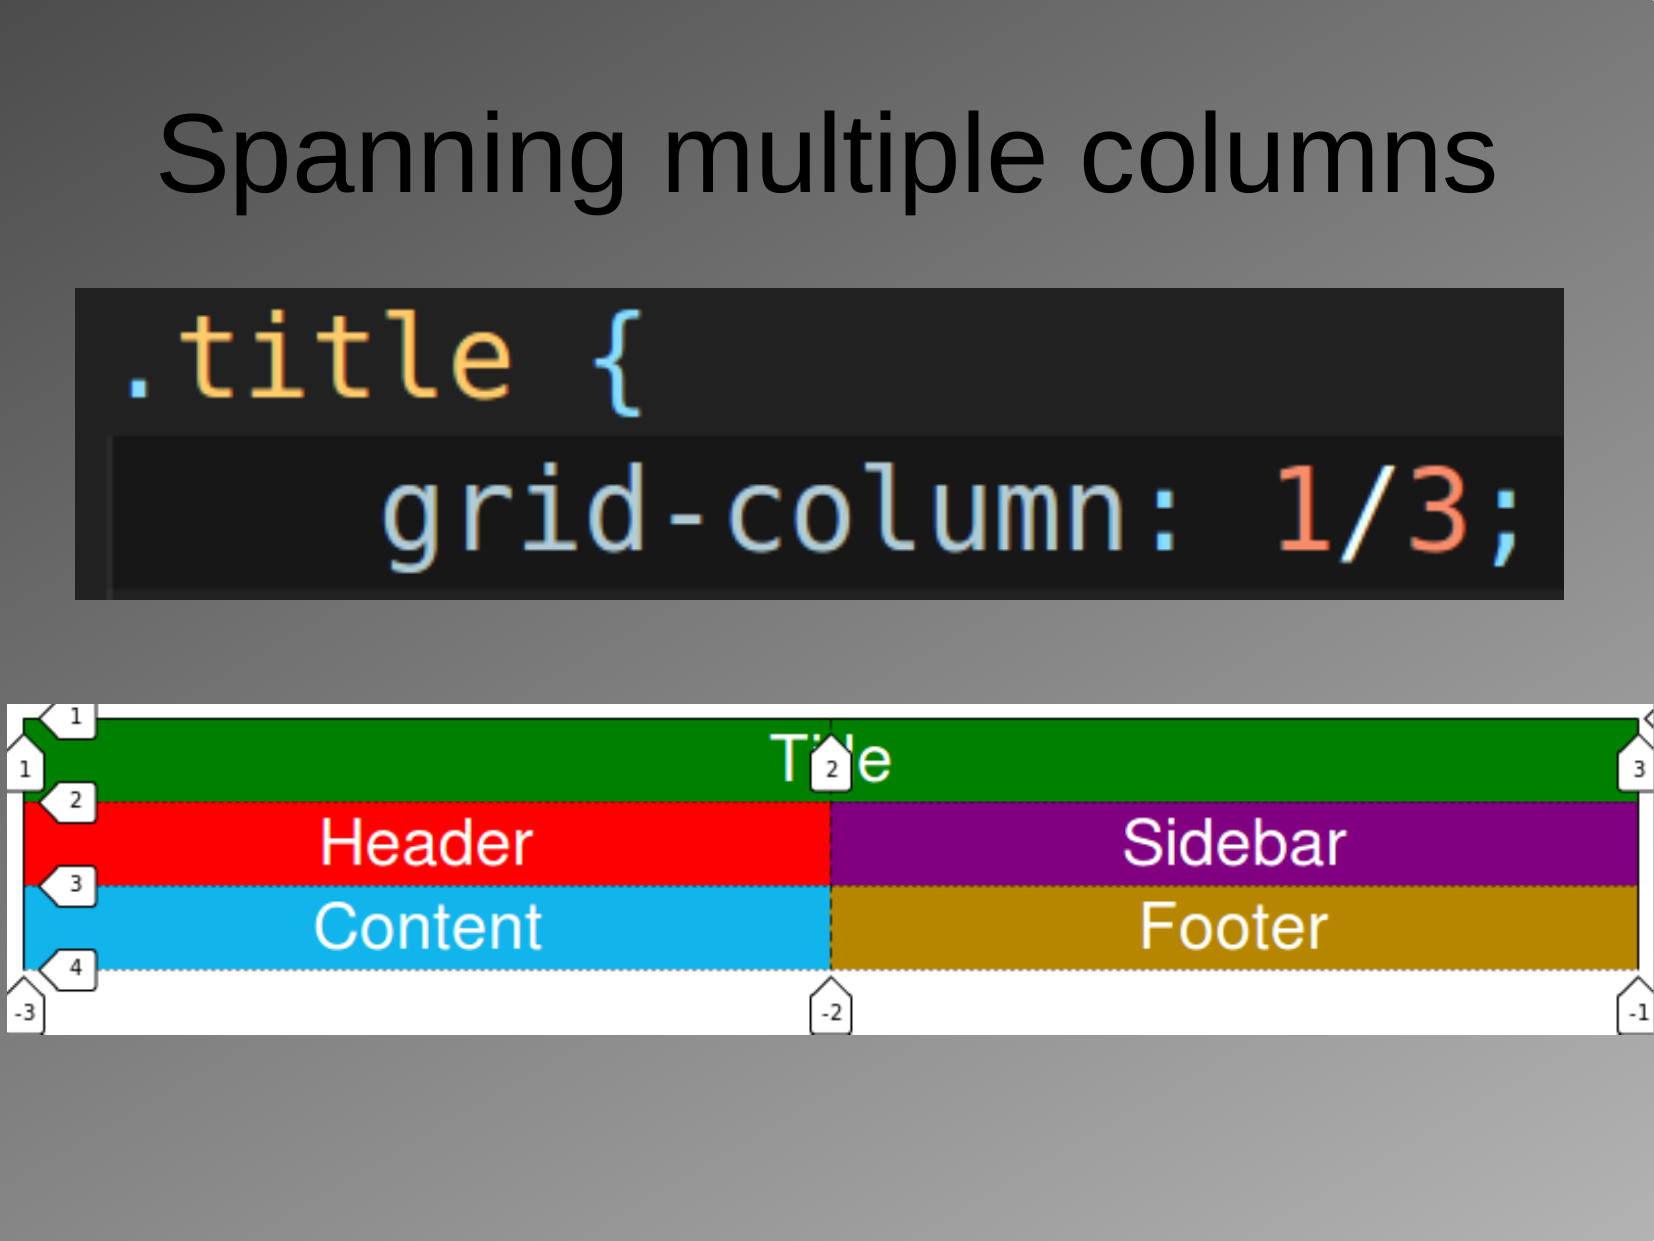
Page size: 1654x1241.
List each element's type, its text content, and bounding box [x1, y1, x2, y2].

picture [75, 288, 1564, 601]
picture [7, 704, 1654, 1036]
title Spanning multiple columns [82, 49, 1571, 257]
